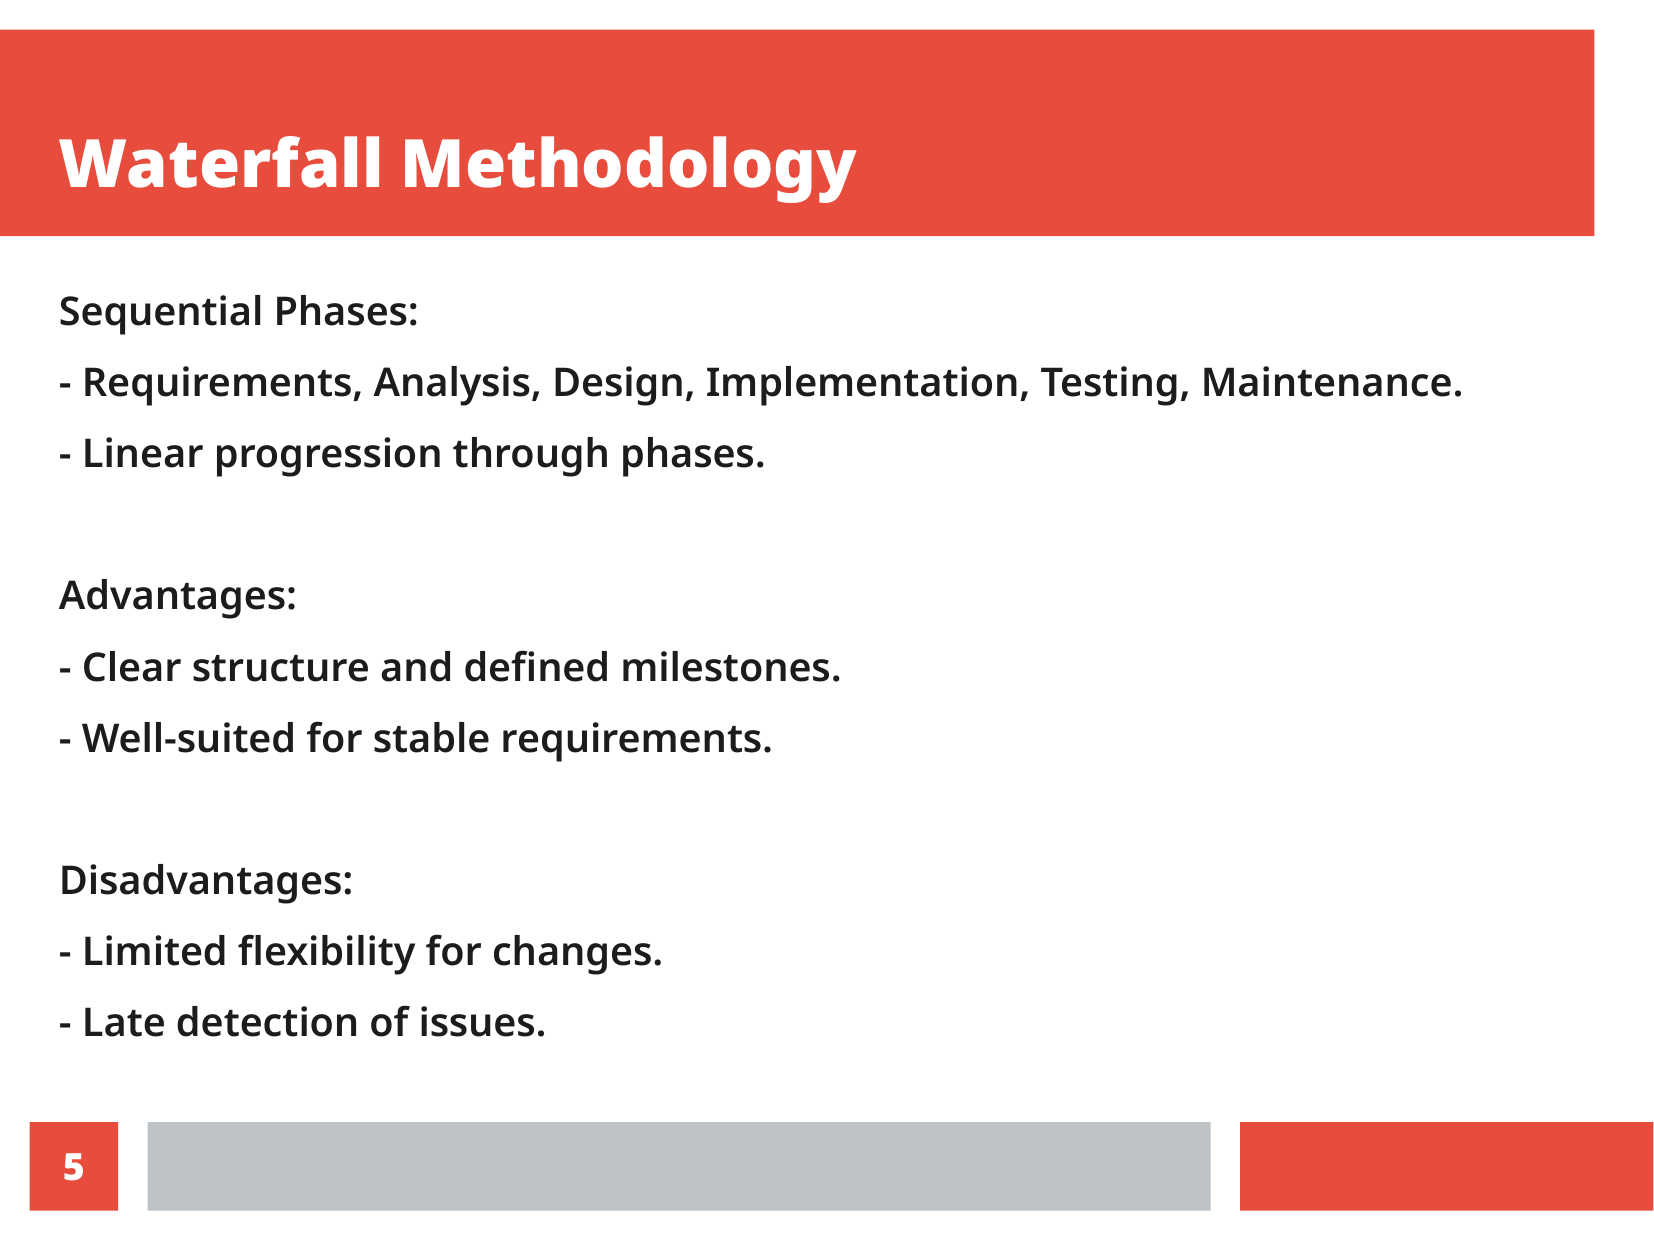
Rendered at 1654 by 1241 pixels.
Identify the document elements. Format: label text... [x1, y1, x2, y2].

title Waterfall Methodology [59, 59, 1595, 207]
list Sequential Phases: - Requirements, Analysis, Design, Implementation, Testing, Maintenance. - Linear progression through phases. Advantages: - Clear structure and defined milestones. - Well-suited for stable requirements. Disadvantages: - Limited flexibility for changes. - Late detection of issues. [59, 283, 1565, 1052]
